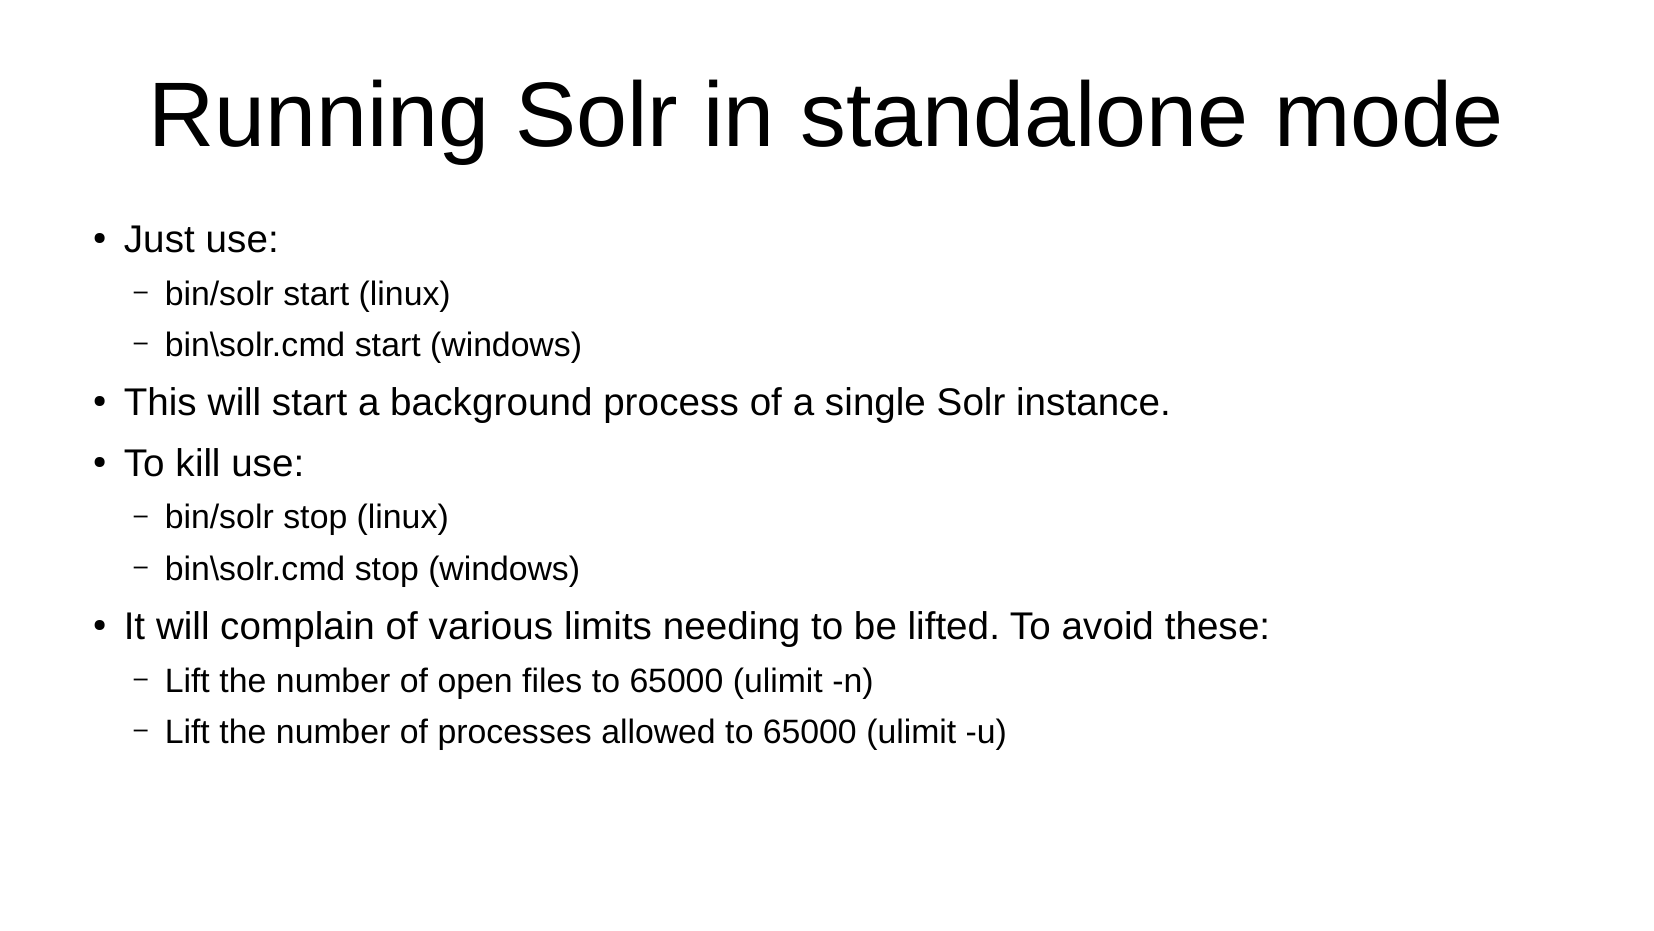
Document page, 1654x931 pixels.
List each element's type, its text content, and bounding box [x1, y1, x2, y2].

title Running Solr in standalone mode [82, 37, 1571, 193]
list Just use: bin/solr start (linux) bin\solr.cmd start (windows) This will start a background process of a single Solr instance. To kill use: bin/solr stop (linux) bin\solr.cmd stop (windows) It will complain of various limits needing to be lifted. To avoid these: Lift the number of open files to 65000 (ulimit -n) Lift the number of processes allowed to 65000 (ulimit -u) [82, 217, 1571, 758]
